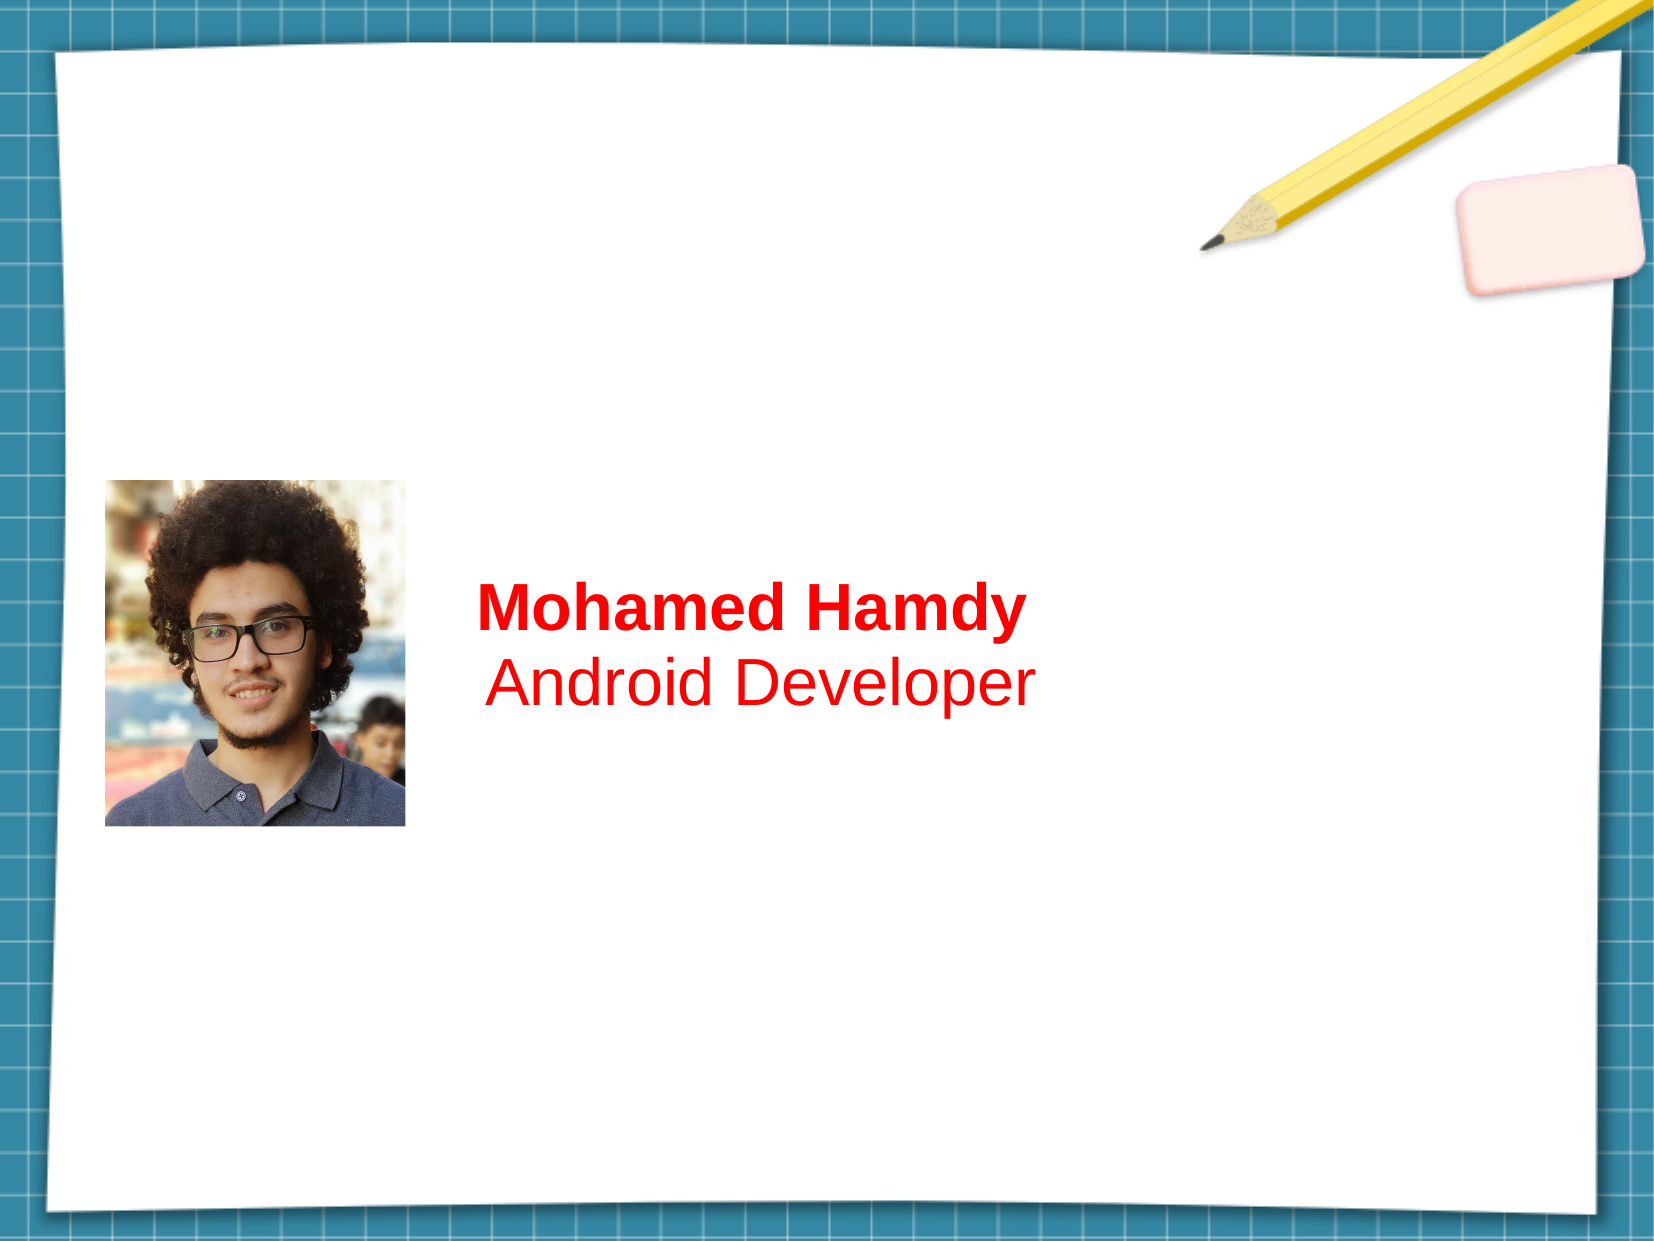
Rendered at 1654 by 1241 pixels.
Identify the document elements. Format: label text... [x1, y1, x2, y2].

picture [0, 0, 1654, 1241]
text_box [105, 480, 406, 827]
subtitle Mohamed Hamdy Android Developer [442, 570, 1081, 795]
